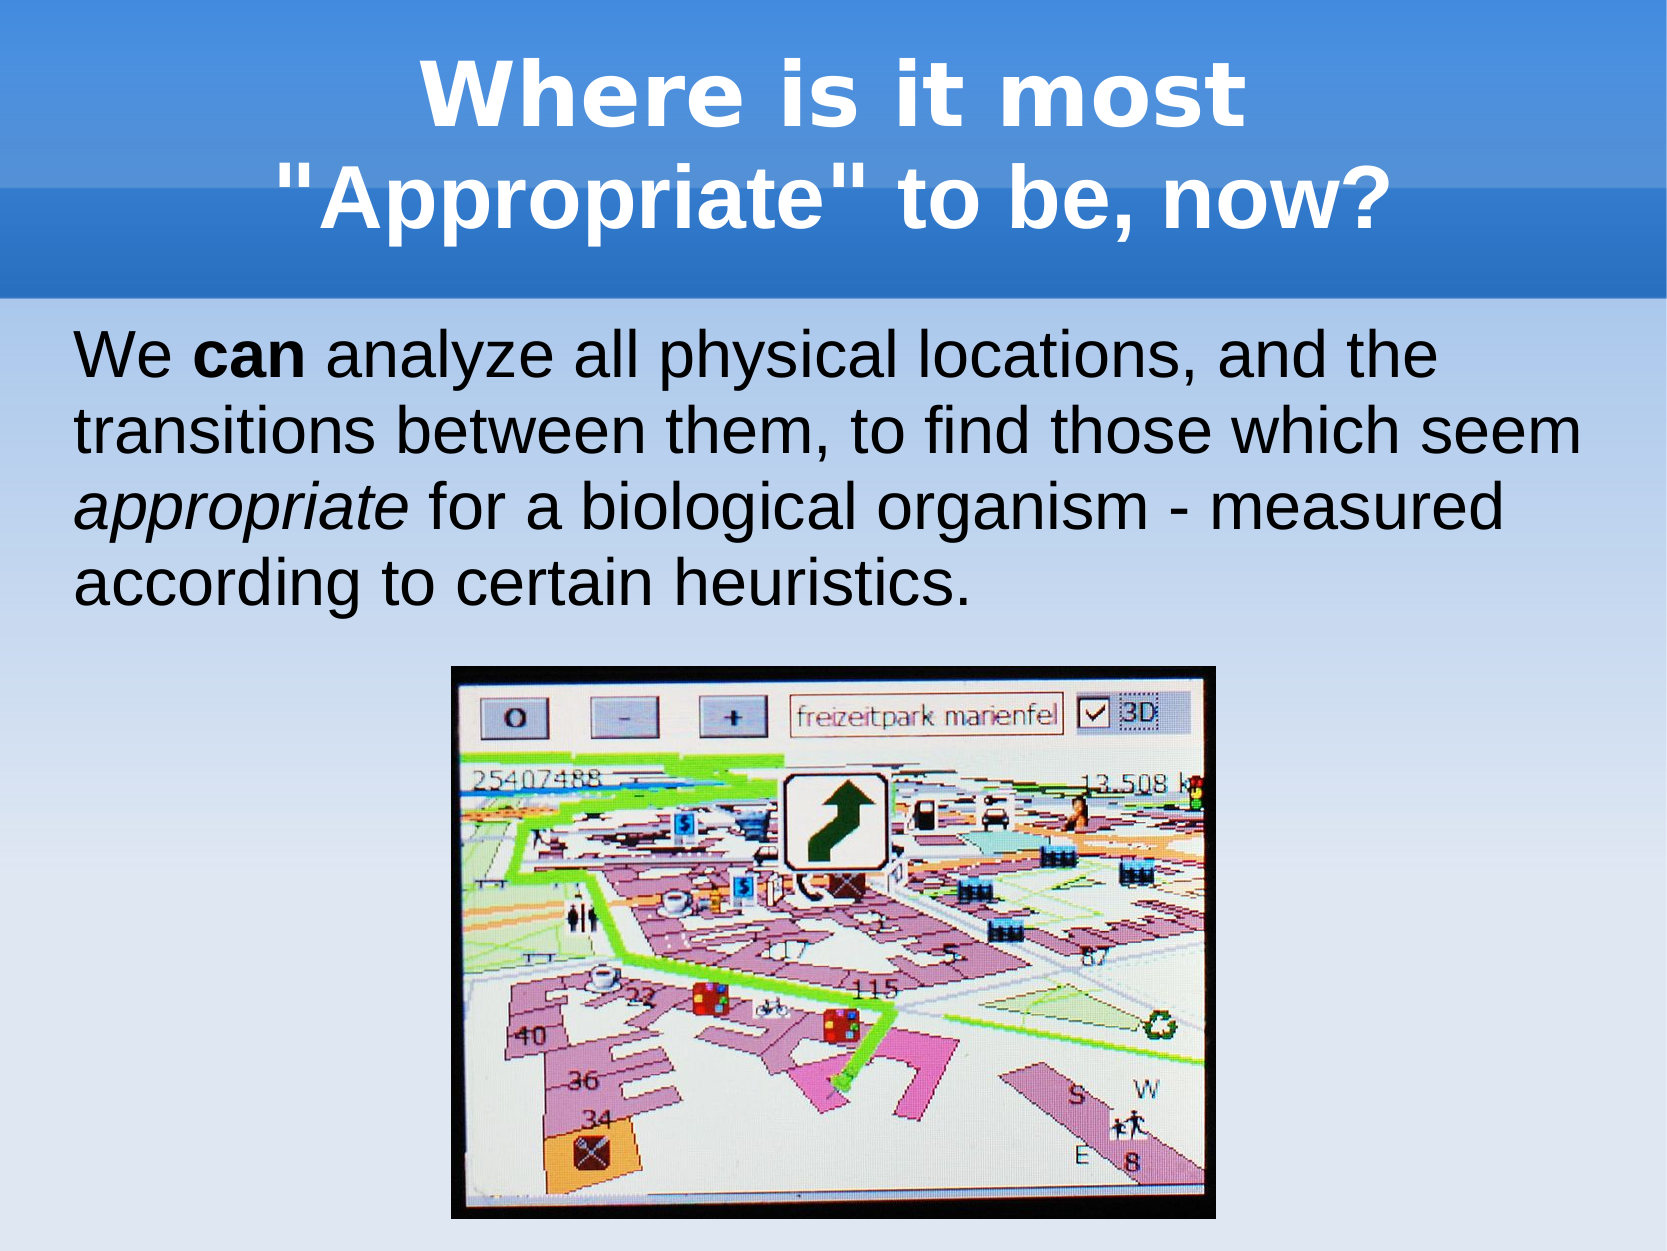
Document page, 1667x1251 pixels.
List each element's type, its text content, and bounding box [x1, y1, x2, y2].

picture [0, 0, 1667, 1251]
subtitle We can analyze all physical locations, and the transitions between them, to find those which seem appropriate for a biological organism - measured according to certain heuristics. [73, 316, 1630, 621]
title Where is it most "Appropriate" to be, now? [73, 33, 1593, 260]
